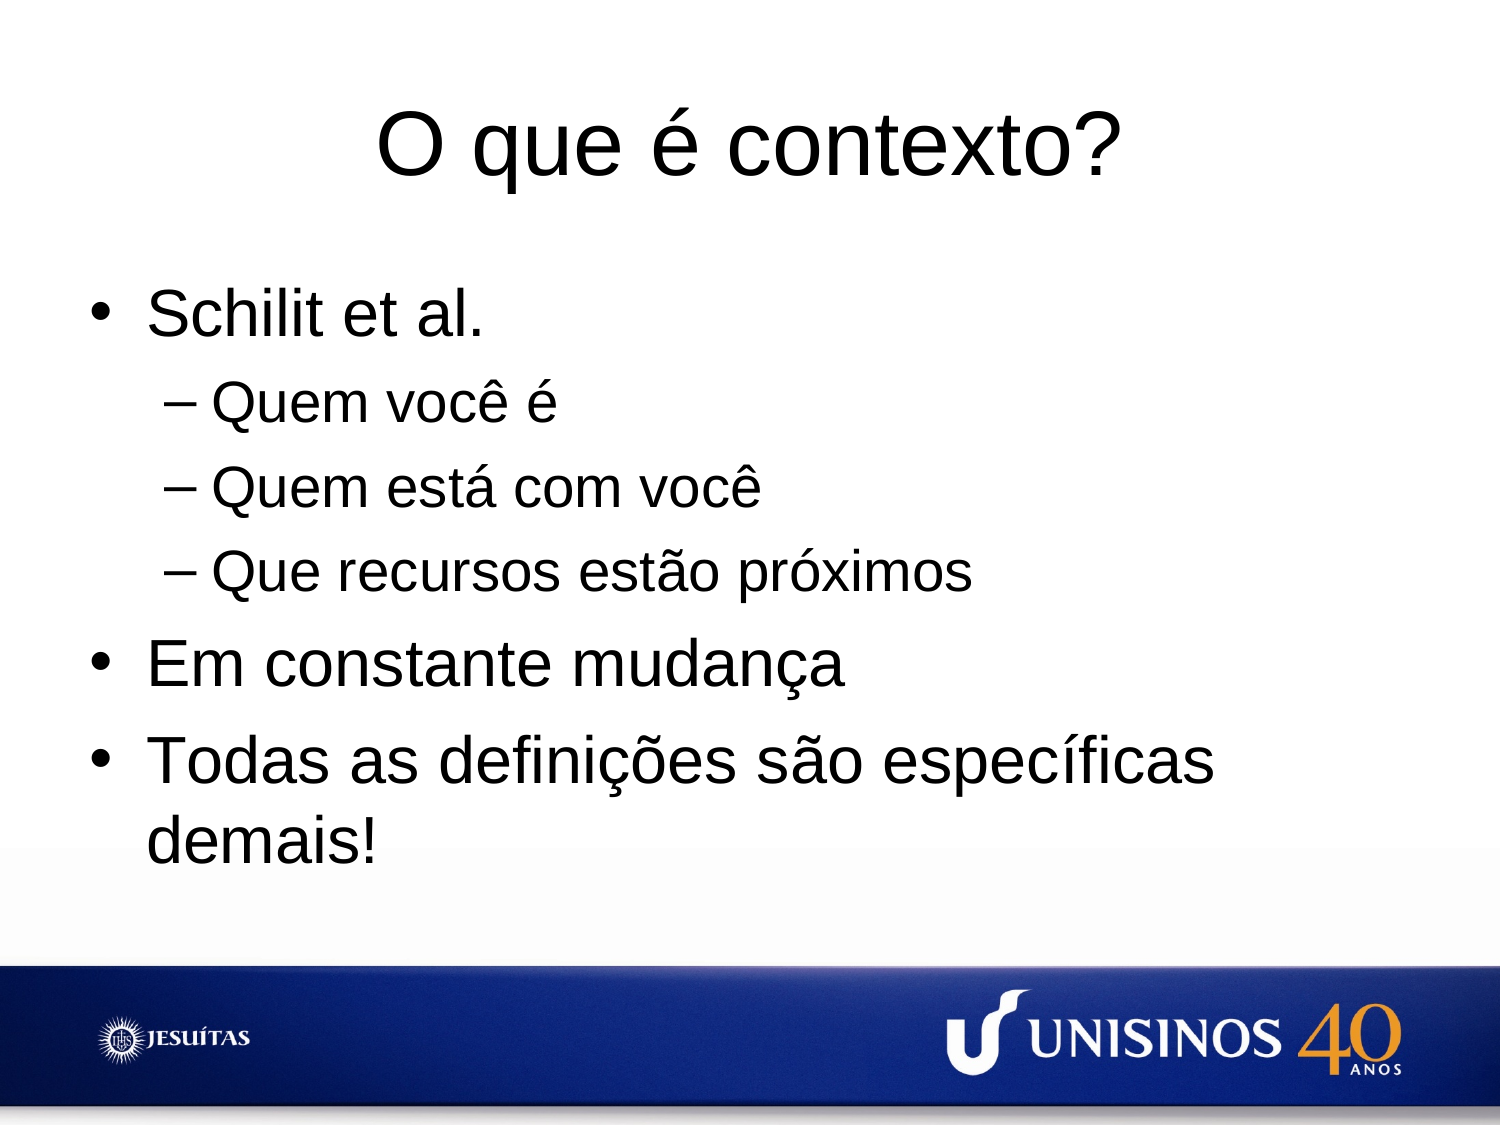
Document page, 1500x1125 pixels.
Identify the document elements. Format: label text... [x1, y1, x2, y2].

list Schilit et al. Quem você é Quem está com você Que recursos estão próximos Em constante mudança Todas as definições são específicas demais! [75, 262, 1426, 1006]
picture [0, 848, 1500, 1125]
title O que é contexto? [75, 45, 1426, 233]
